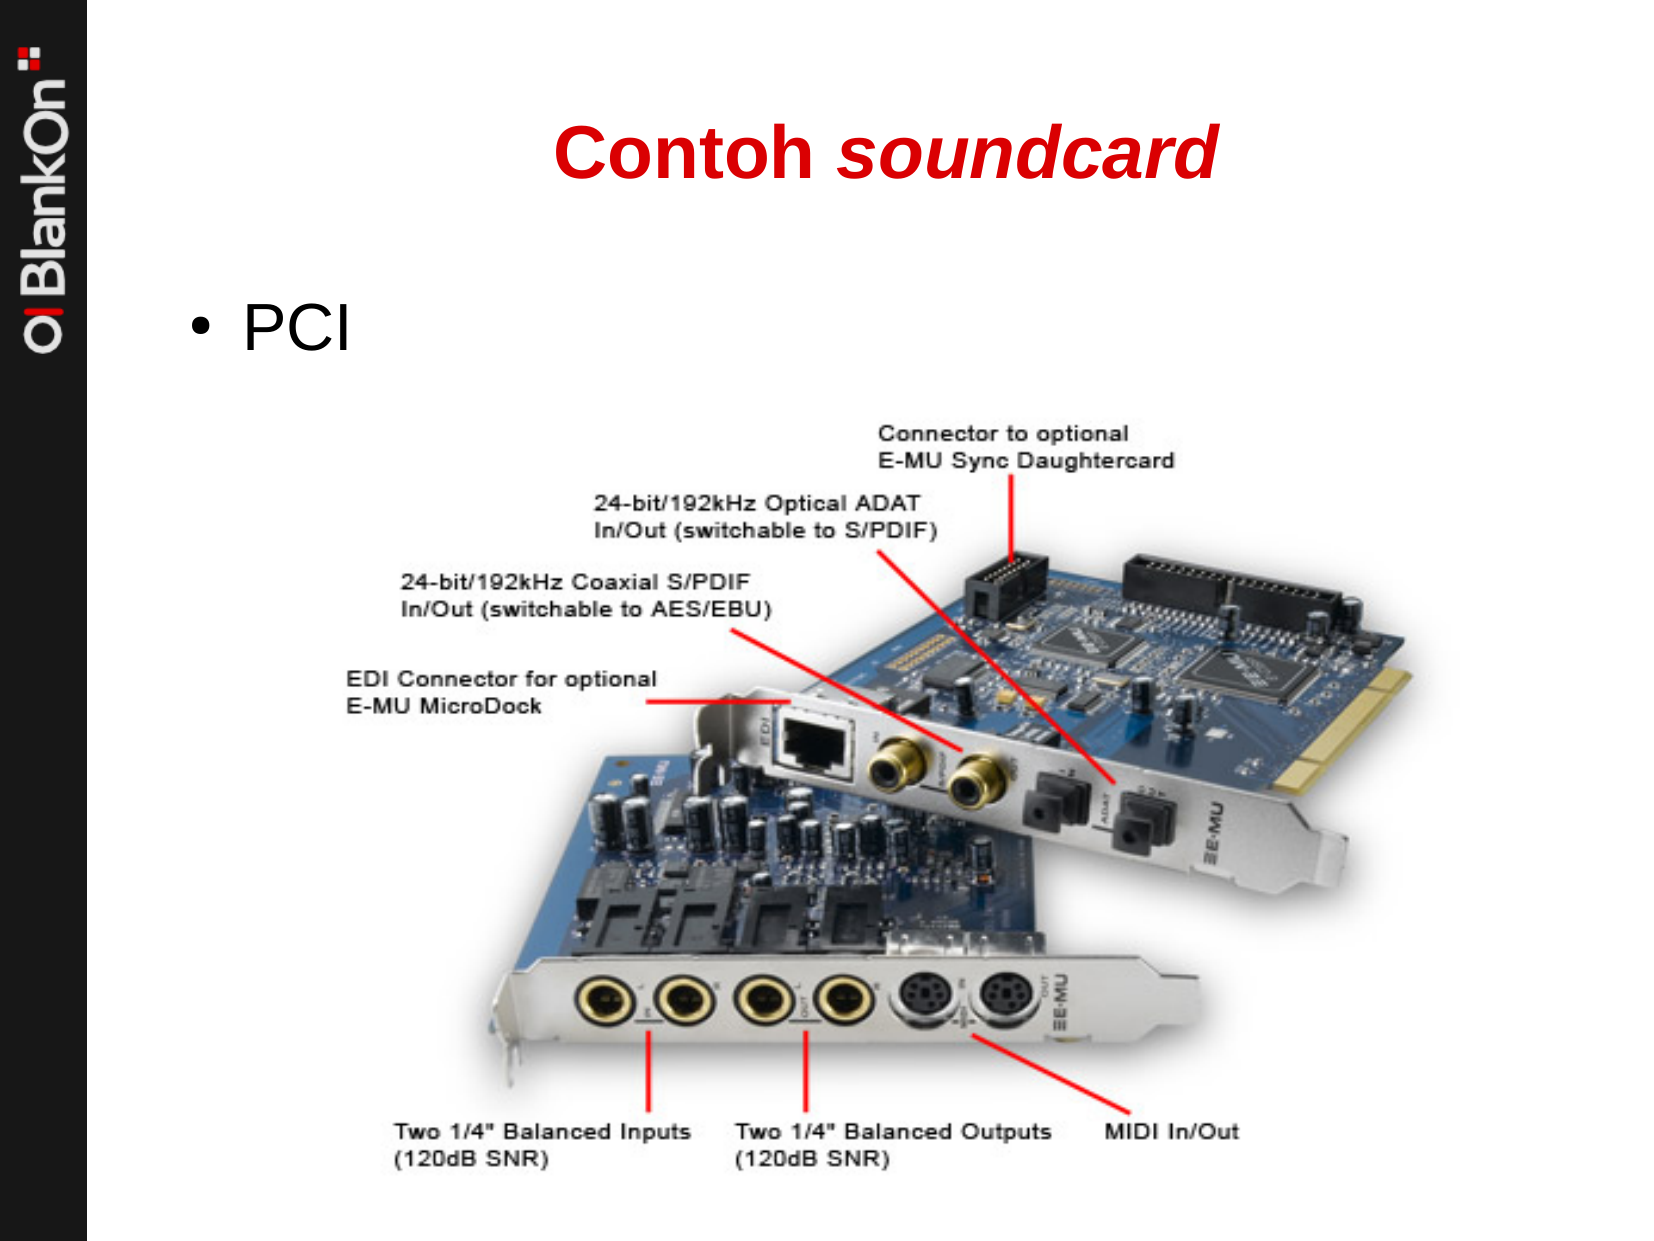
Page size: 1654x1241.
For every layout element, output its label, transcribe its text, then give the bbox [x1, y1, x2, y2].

picture [248, 401, 1536, 1205]
picture [0, 0, 87, 1241]
list PCI [171, 290, 1589, 1182]
title Contoh soundcard [124, 49, 1613, 257]
